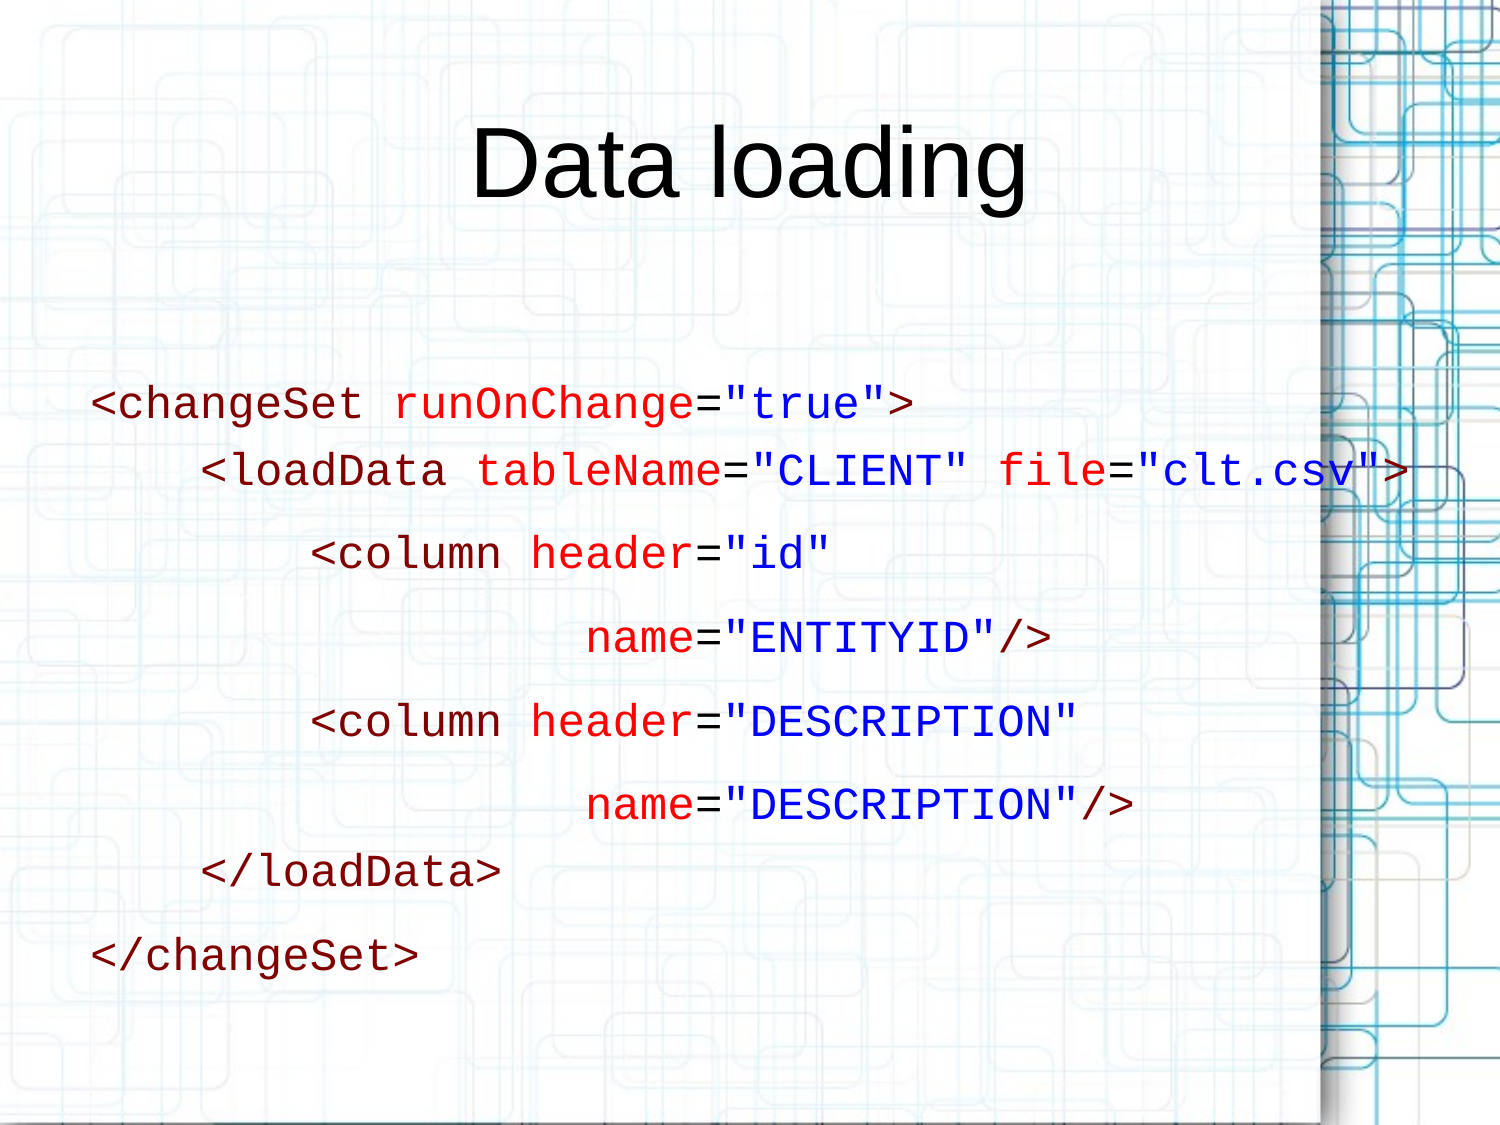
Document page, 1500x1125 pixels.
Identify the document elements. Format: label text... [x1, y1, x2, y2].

title Data loading [75, 45, 1425, 233]
picture [0, 0, 1500, 1125]
list <changeSet runOnChange="true"> <loadData tableName="CLIENT" file="clt.csv"> <column header="id" name="ENTITYID"/> <column header="DESCRIPTION" name="DESCRIPTION"/> </loadData> </changeSet> [75, 262, 1486, 1078]
